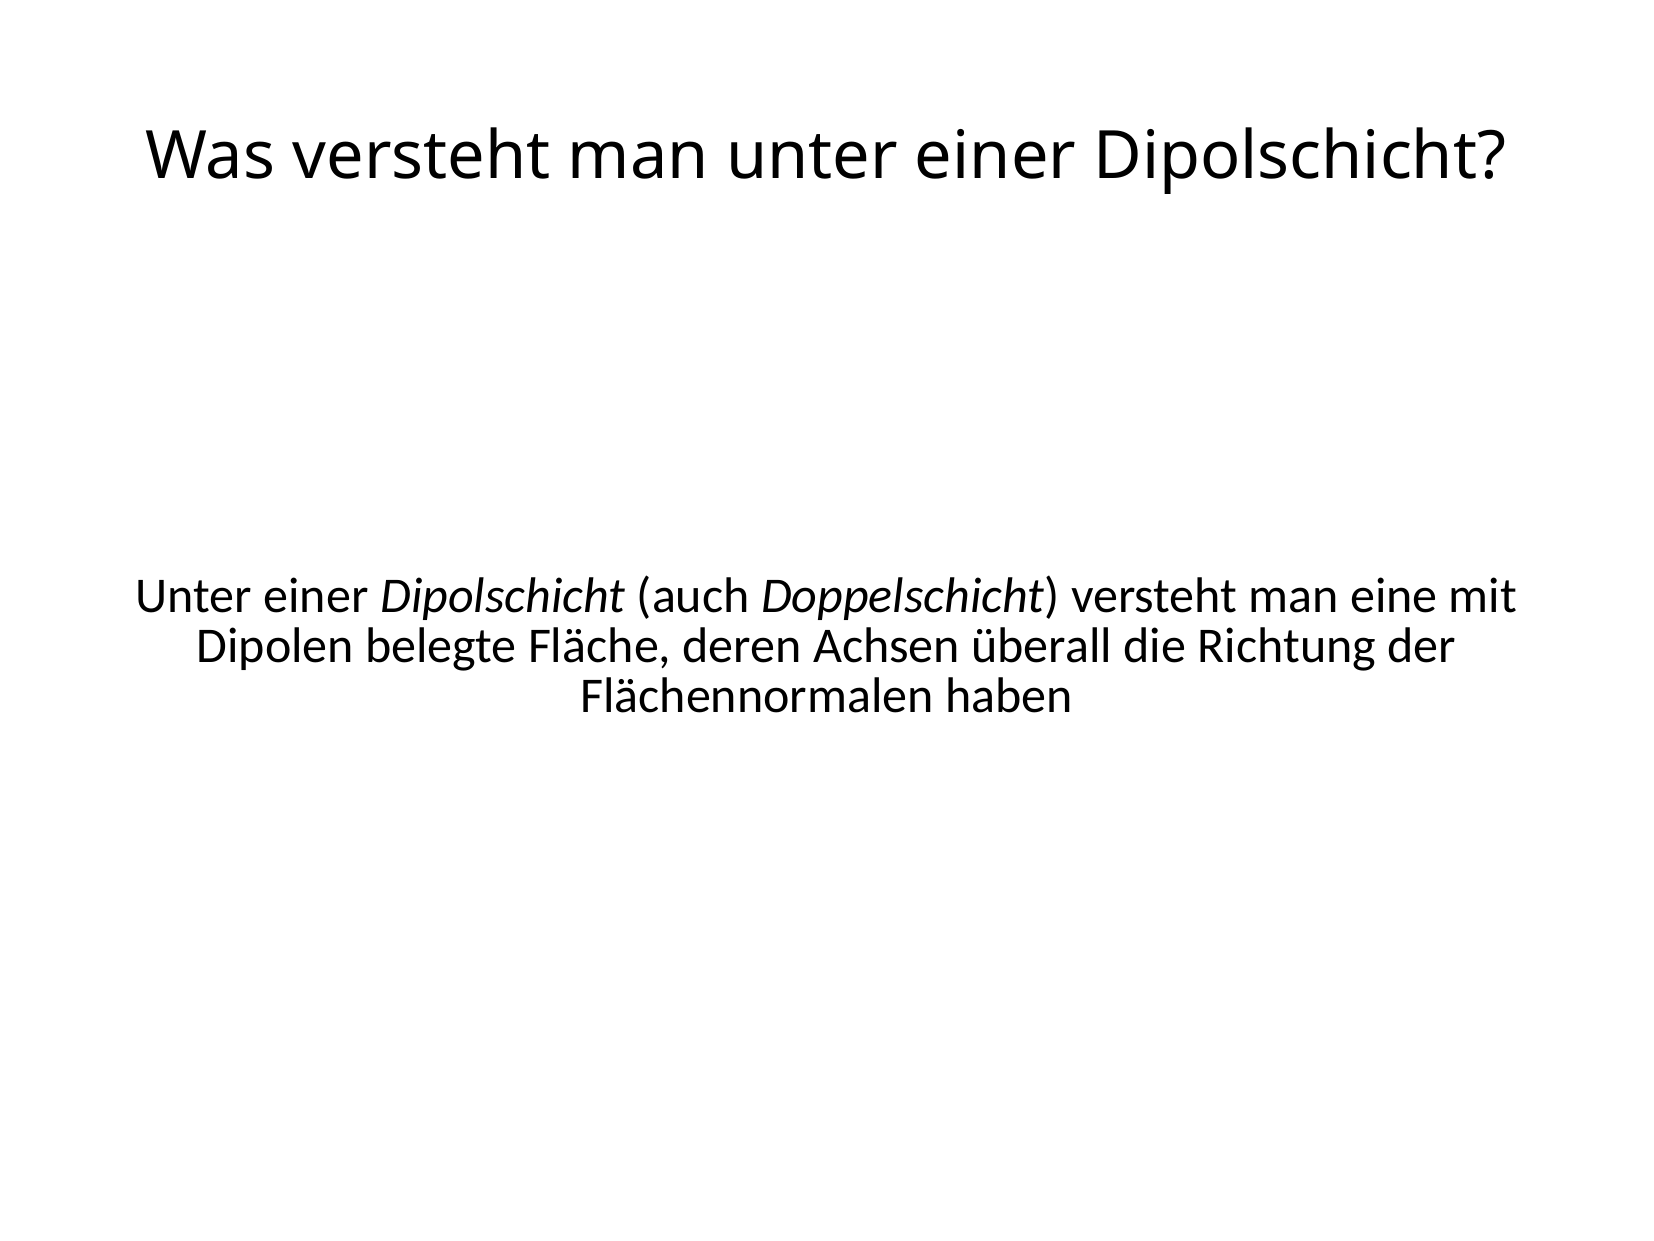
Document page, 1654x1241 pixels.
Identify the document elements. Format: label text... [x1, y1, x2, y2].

subtitle Unter einer Dipolschicht (auch Doppelschicht) versteht man eine mit Dipolen belegte Fläche, deren Achsen überall die Richtung der Flächennormalen haben [82, 290, 1571, 1010]
title Was versteht man unter einer Dipolschicht? [82, 49, 1571, 257]
